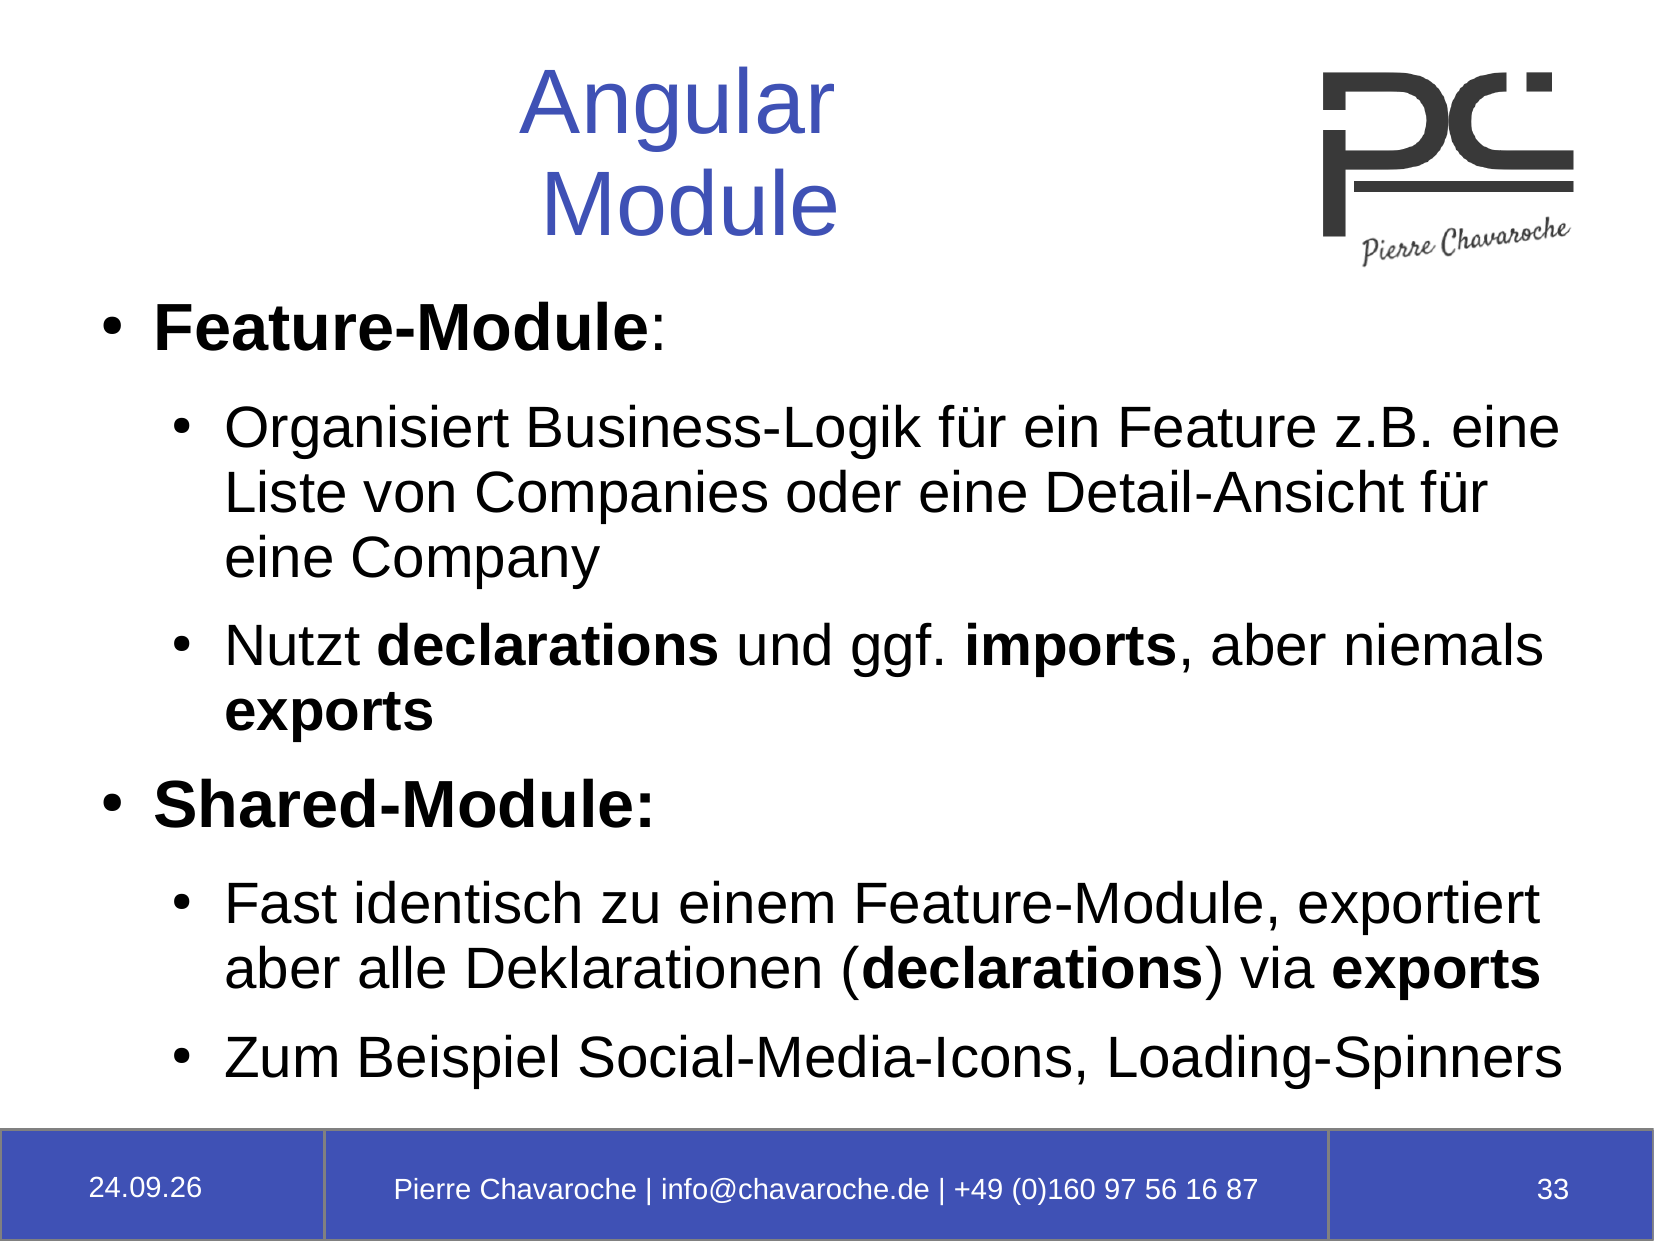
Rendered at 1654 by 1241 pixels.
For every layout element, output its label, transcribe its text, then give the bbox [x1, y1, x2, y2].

picture [1307, 29, 1589, 311]
title Angular Module [82, 49, 1300, 257]
list Feature-Module: Organisiert Business-Logik für ein Feature z.B. eine Liste von Companies oder eine Detail-Ansicht für eine Company Nutzt declarations und ggf. imports, aber niemals exports Shared-Module: Fast identisch zu einem Feature-Module, exportiert aber alle Deklarationen (declarations) via exports Zum Beispiel Social-Media-Icons, Loading-Spinners [82, 290, 1571, 1109]
